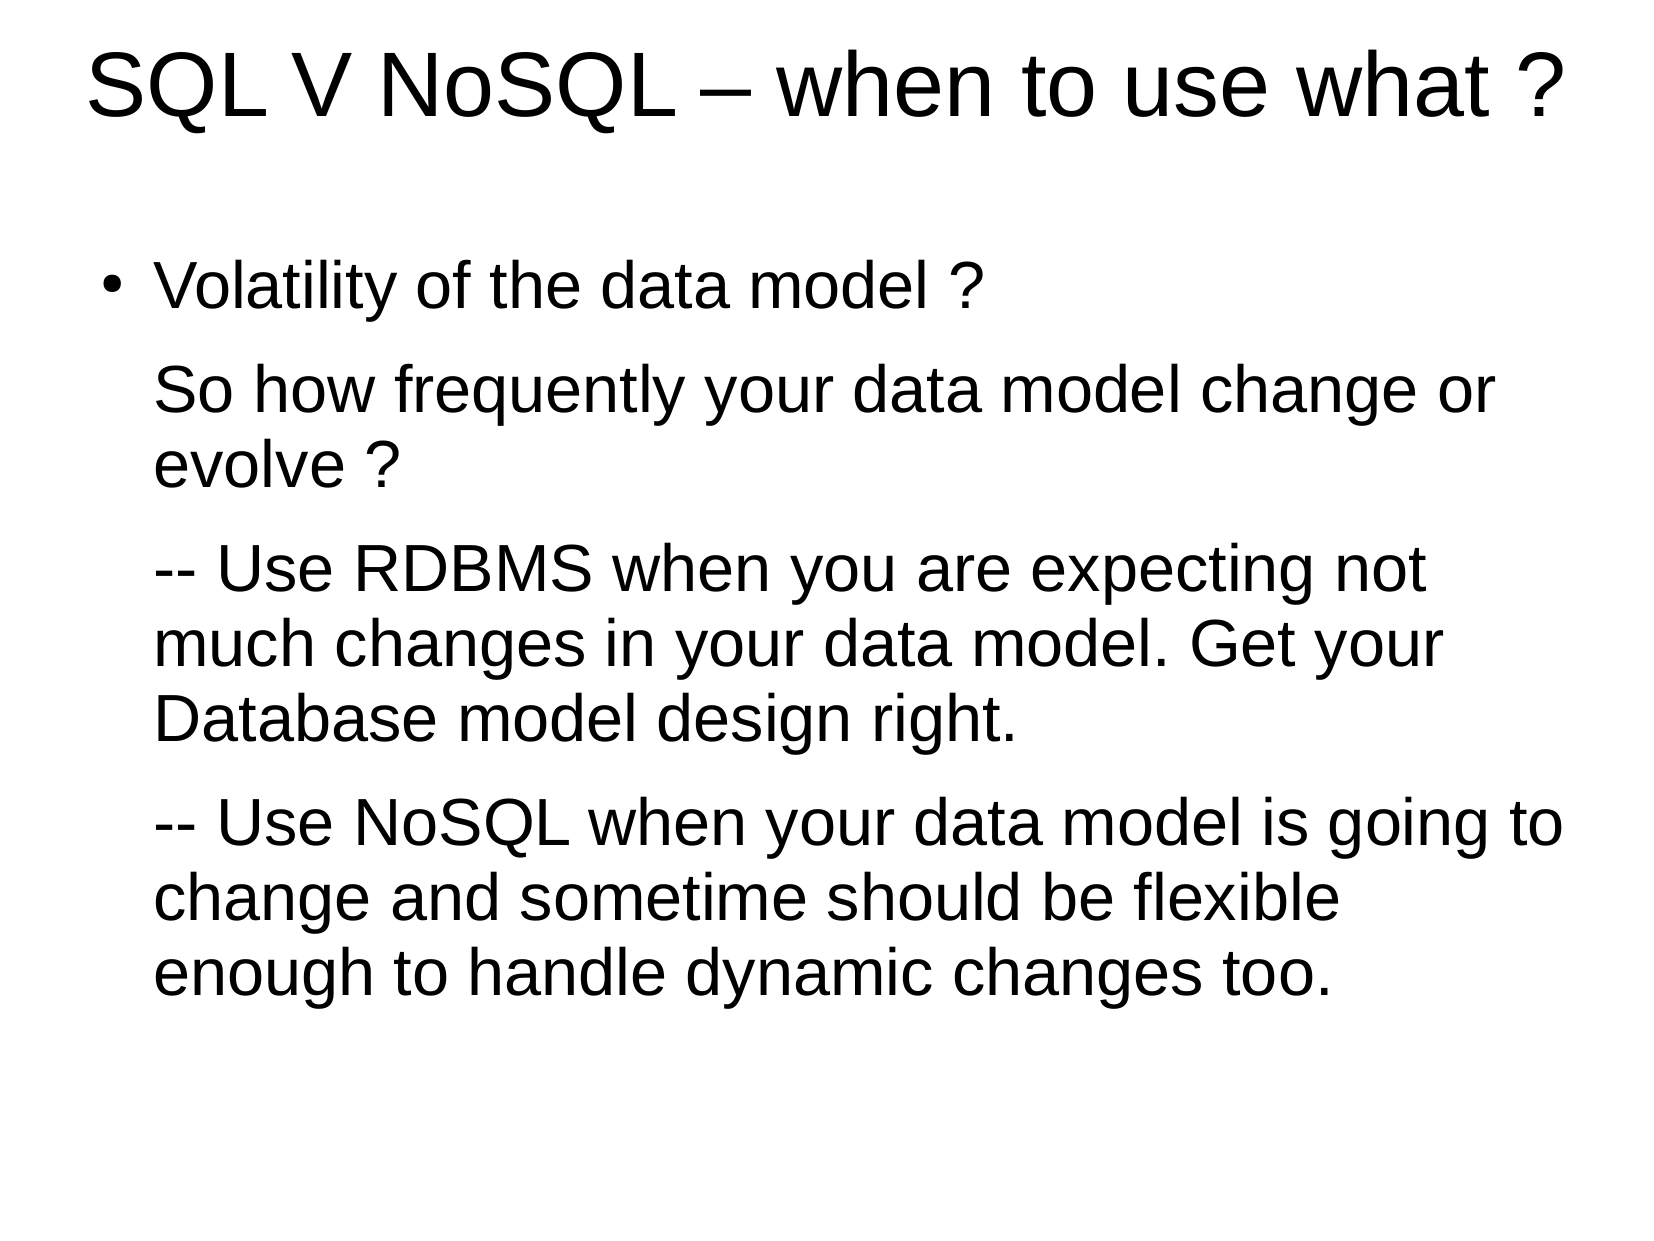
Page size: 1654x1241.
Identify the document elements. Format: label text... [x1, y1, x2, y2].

list Volatility of the data model ? So how frequently your data model change or evolve ? -- Use RDBMS when you are expecting not much changes in your data model. Get your Database model design right. -- Use NoSQL when your data model is going to change and sometime should be flexible enough to handle dynamic changes too. [82, 248, 1571, 1086]
title SQL V NoSQL – when to use what ? [82, 23, 1571, 248]
